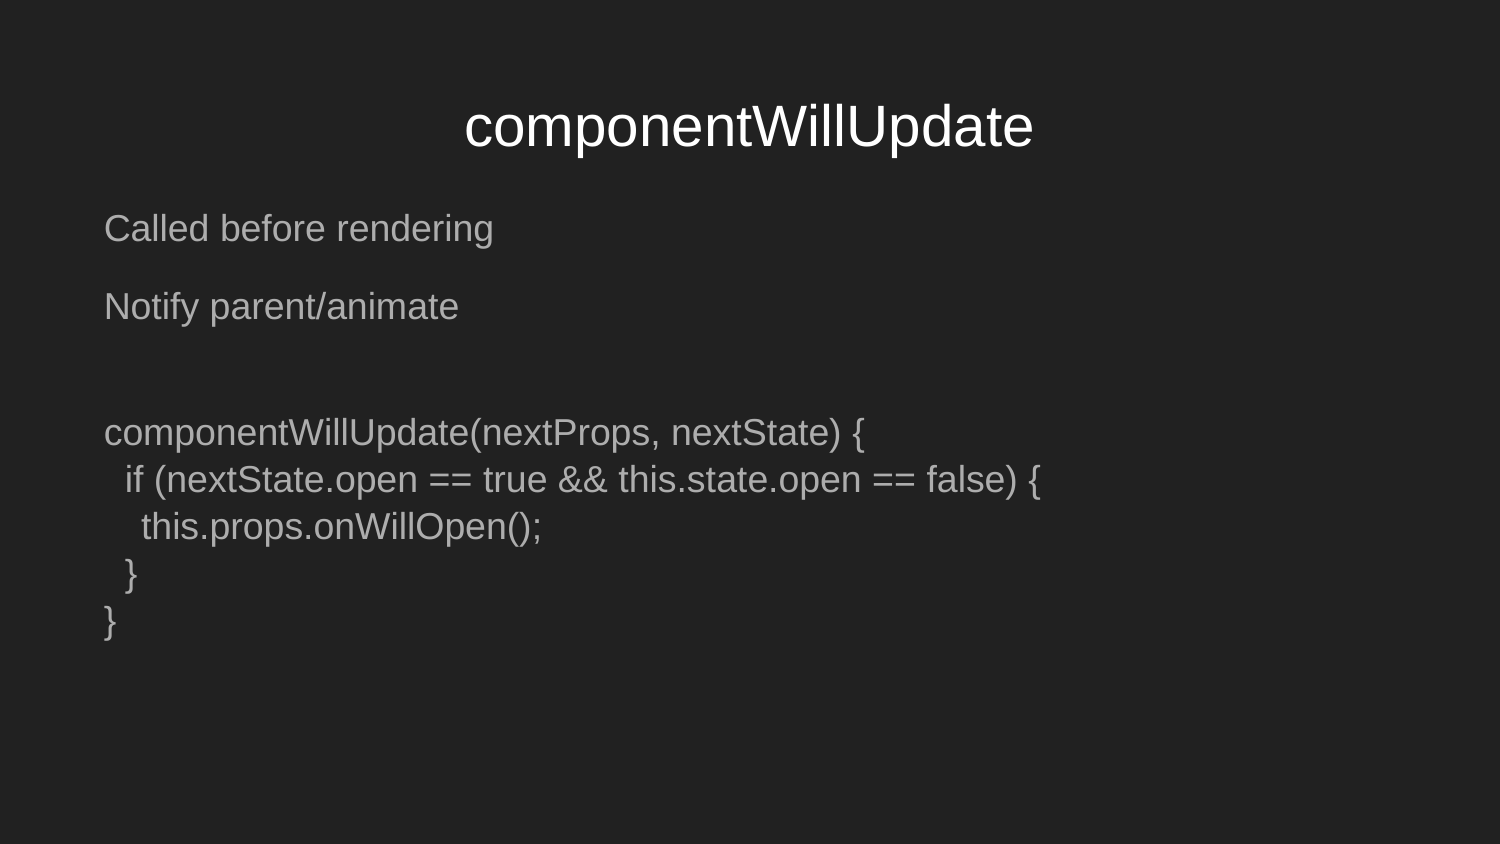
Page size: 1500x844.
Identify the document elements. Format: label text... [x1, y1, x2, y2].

list Called before rendering Notify parent/animate componentWillUpdate(nextProps, nextState) { if (nextState.open == true && this.state.open == false) { this.props.onWillOpen(); } } [51, 189, 1449, 750]
title componentWillUpdate [51, 72, 1449, 167]
